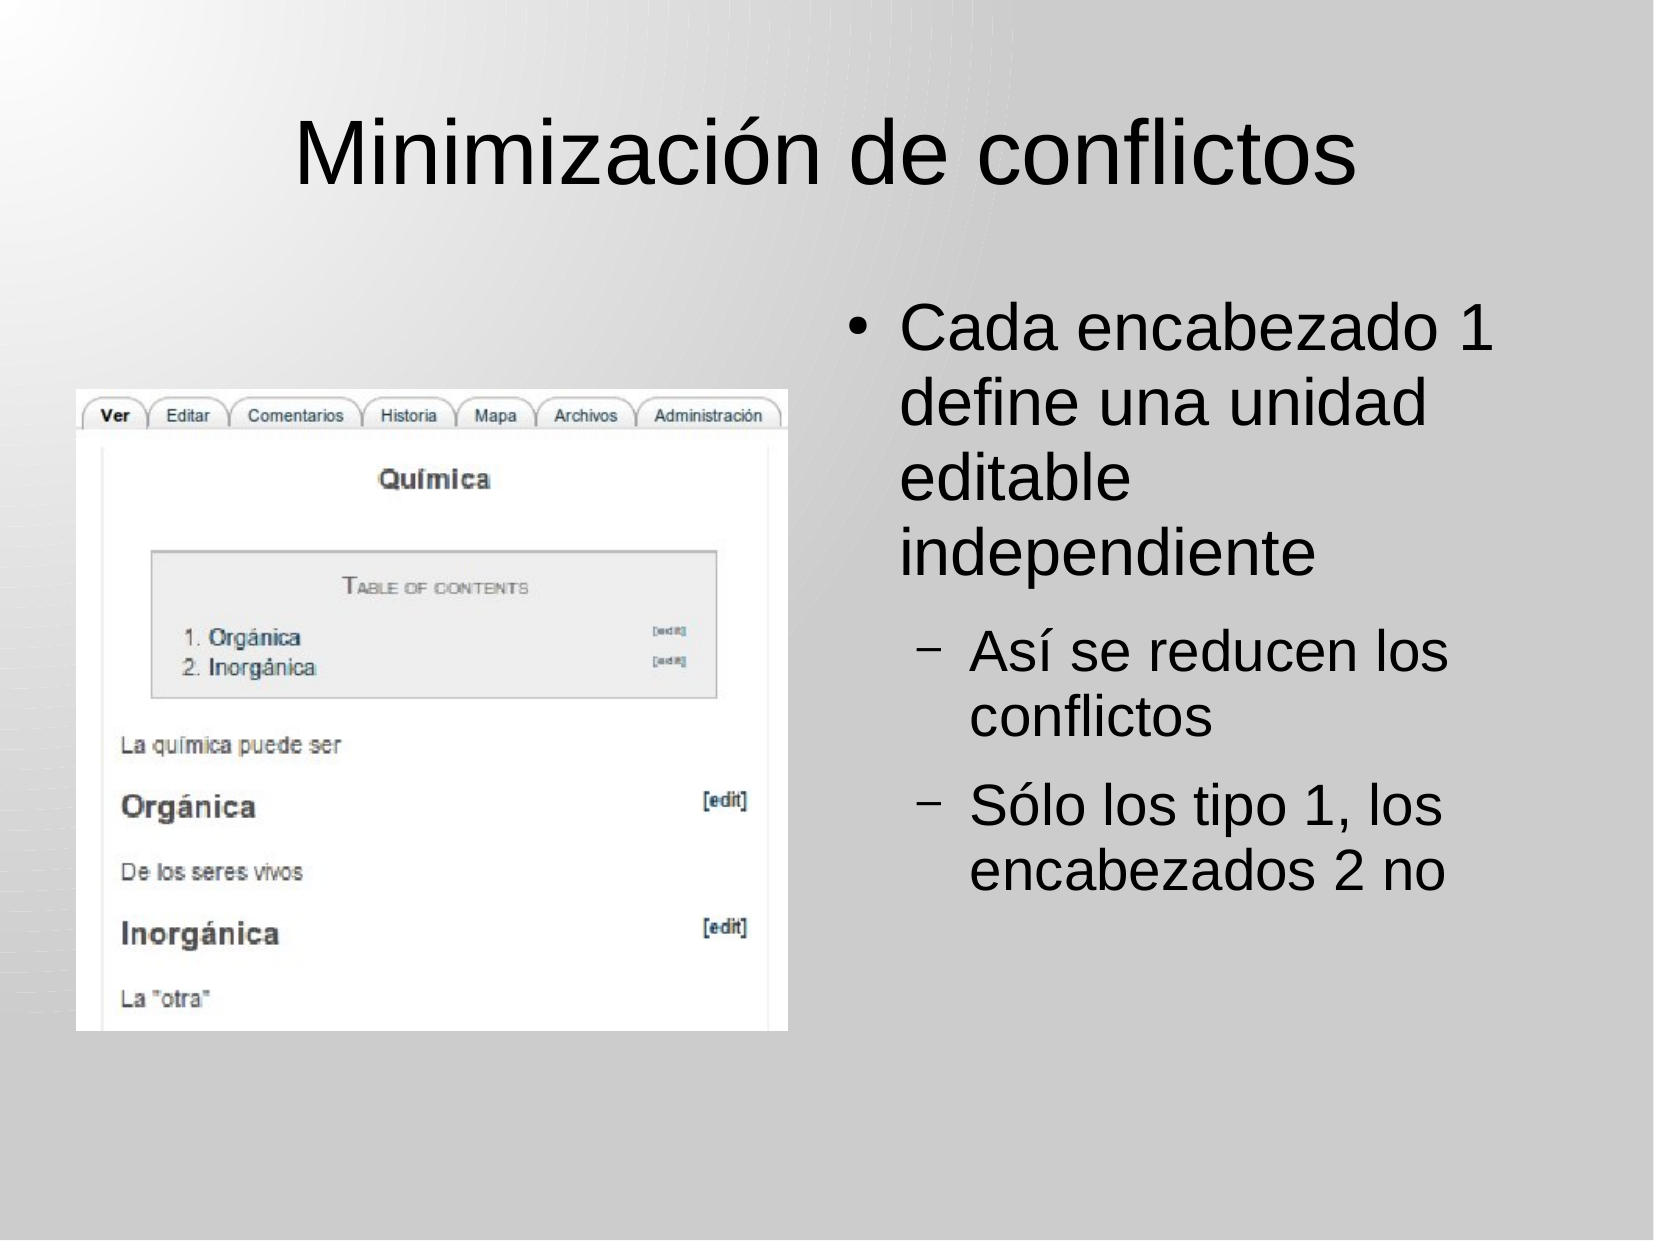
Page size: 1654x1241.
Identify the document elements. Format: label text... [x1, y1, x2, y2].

list Cada encabezado 1 define una unidad editable independiente Así se reducen los conflictos Sólo los tipo 1, los encabezados 2 no [828, 290, 1539, 1109]
picture [76, 389, 788, 1031]
title Minimización de conflictos [82, 49, 1571, 257]
